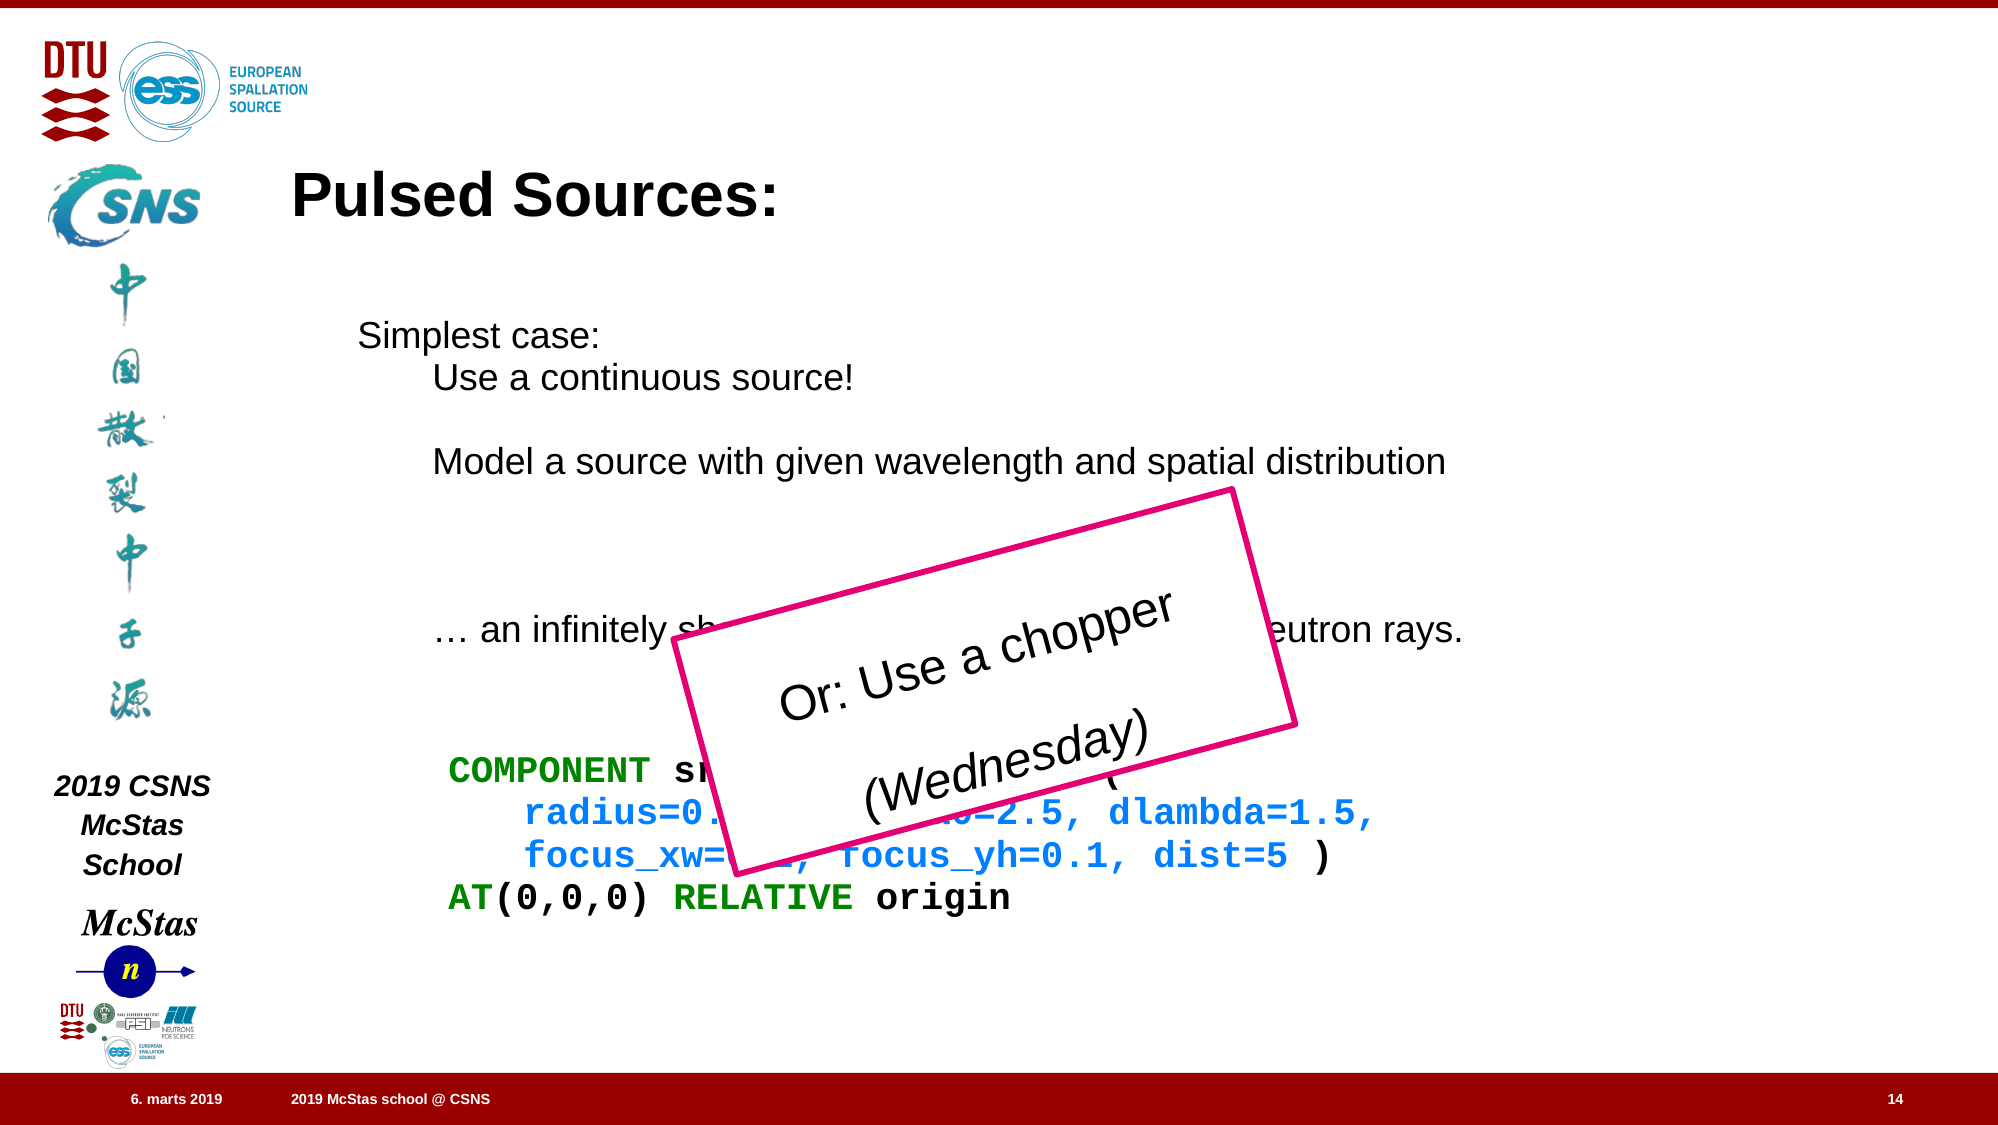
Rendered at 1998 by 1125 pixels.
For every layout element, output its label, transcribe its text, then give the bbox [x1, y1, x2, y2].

picture [119, 41, 307, 142]
picture [86, 1003, 197, 1069]
text_box Simplest case: Use a continuous source! Model a source with given wavelength and spatial distribution and … an infinitely short pulse length. I.e. t = 0 for all neutron rays. [342, 307, 1725, 658]
picture [59, 908, 213, 999]
picture [48, 162, 209, 744]
title Pulsed Sources: [291, 69, 1819, 230]
slide_number 33 [1887, 1088, 1909, 1110]
text_box Or: Use a chopper (Wednesday) [673, 488, 1296, 875]
picture [116, 1013, 160, 1030]
text_box COMPONENT src = Source_simple( radius=0.05, lambda0=2.5, dlambda=1.5, focus_xw=0.1, focus_yh=0.1, dist=5 ) AT(0,0,0) RELATIVE origin [433, 743, 1441, 971]
